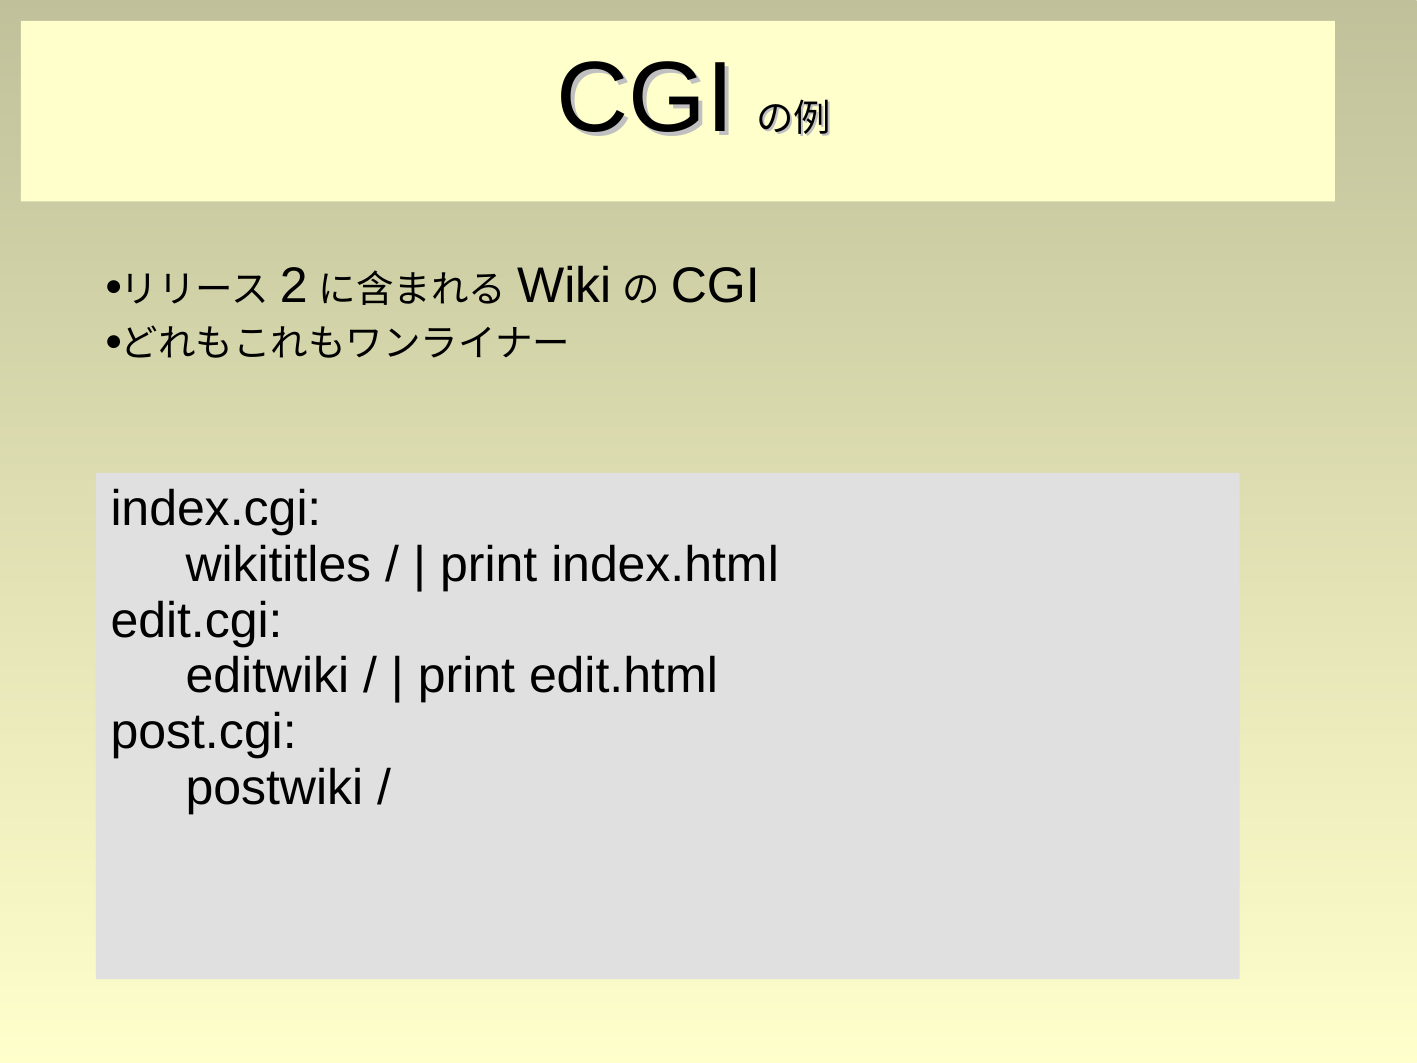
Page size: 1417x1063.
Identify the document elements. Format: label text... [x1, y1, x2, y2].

text_box リリース2に含まれるWikiのCGI どれもこれもワンライナー [91, 249, 1240, 421]
text_box [20, 20, 1335, 202]
text_box CGIの例 [22, 33, 1365, 180]
text_box index.cgi: wikititles / | print index.html edit.cgi: editwiki / | print edit.html post.cgi: postwiki / [95, 472, 1240, 980]
